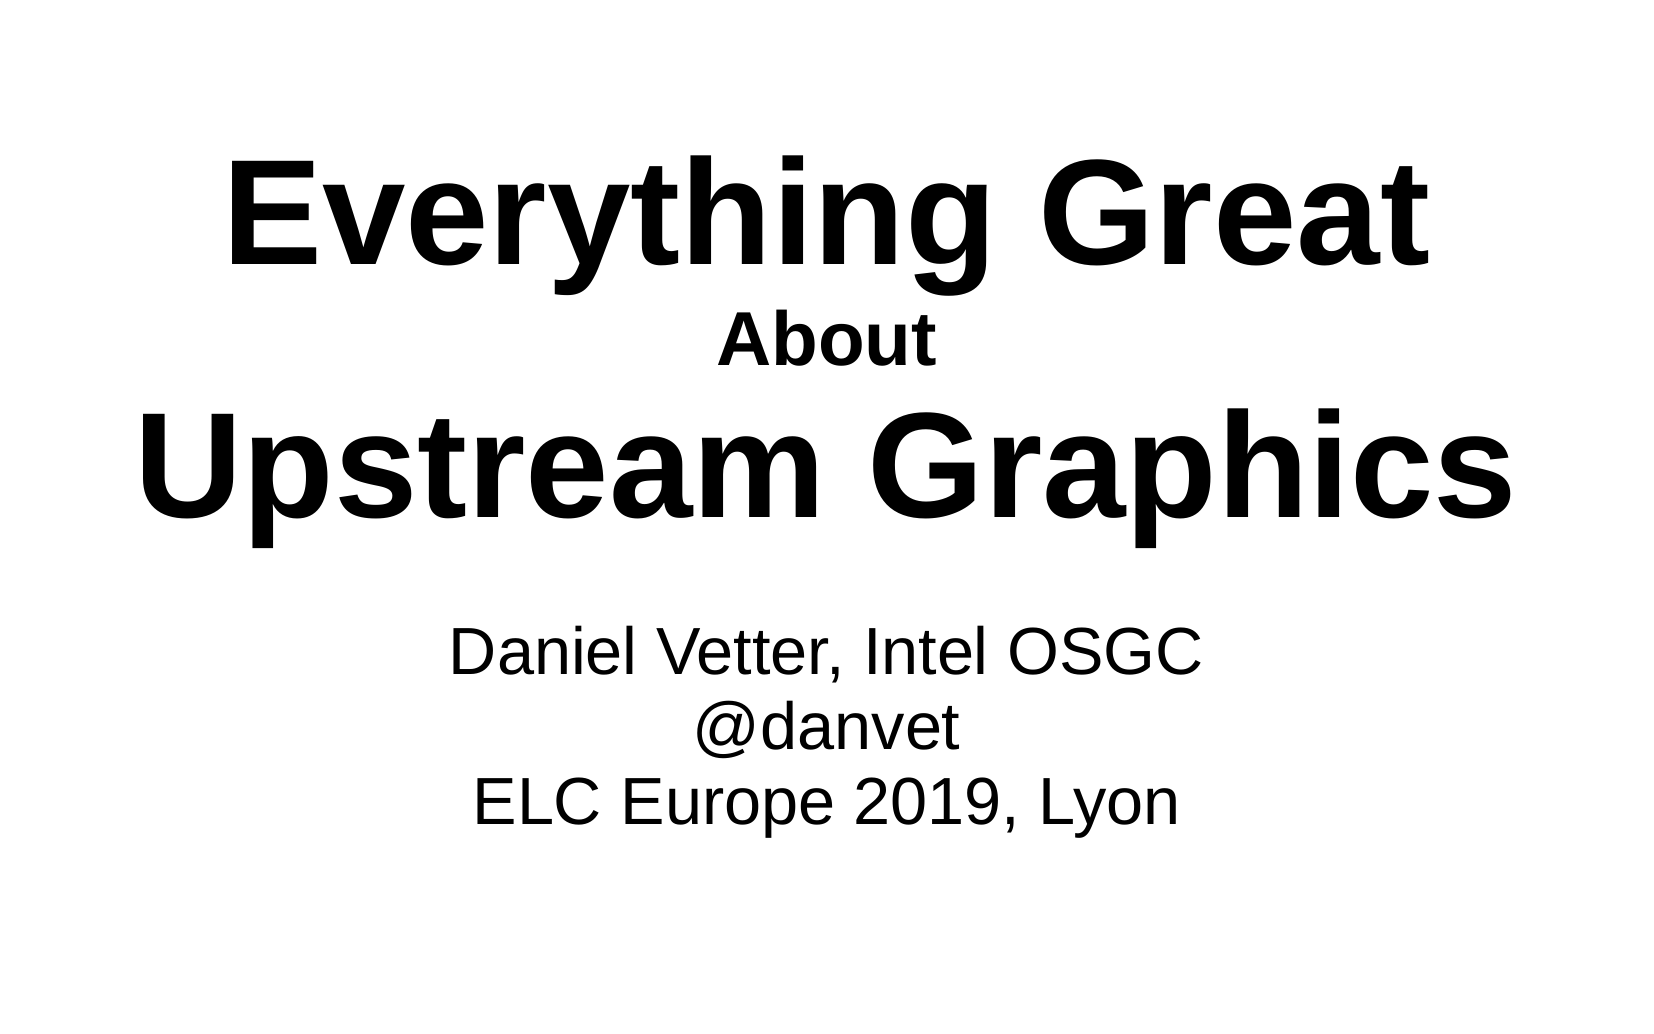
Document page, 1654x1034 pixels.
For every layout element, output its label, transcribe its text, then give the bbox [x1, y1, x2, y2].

subtitle Daniel Vetter, Intel OSGC @danvet ELC Europe 2019, Lyon [82, 614, 1571, 839]
title Everything Great About Upstream Graphics [82, 128, 1571, 550]
